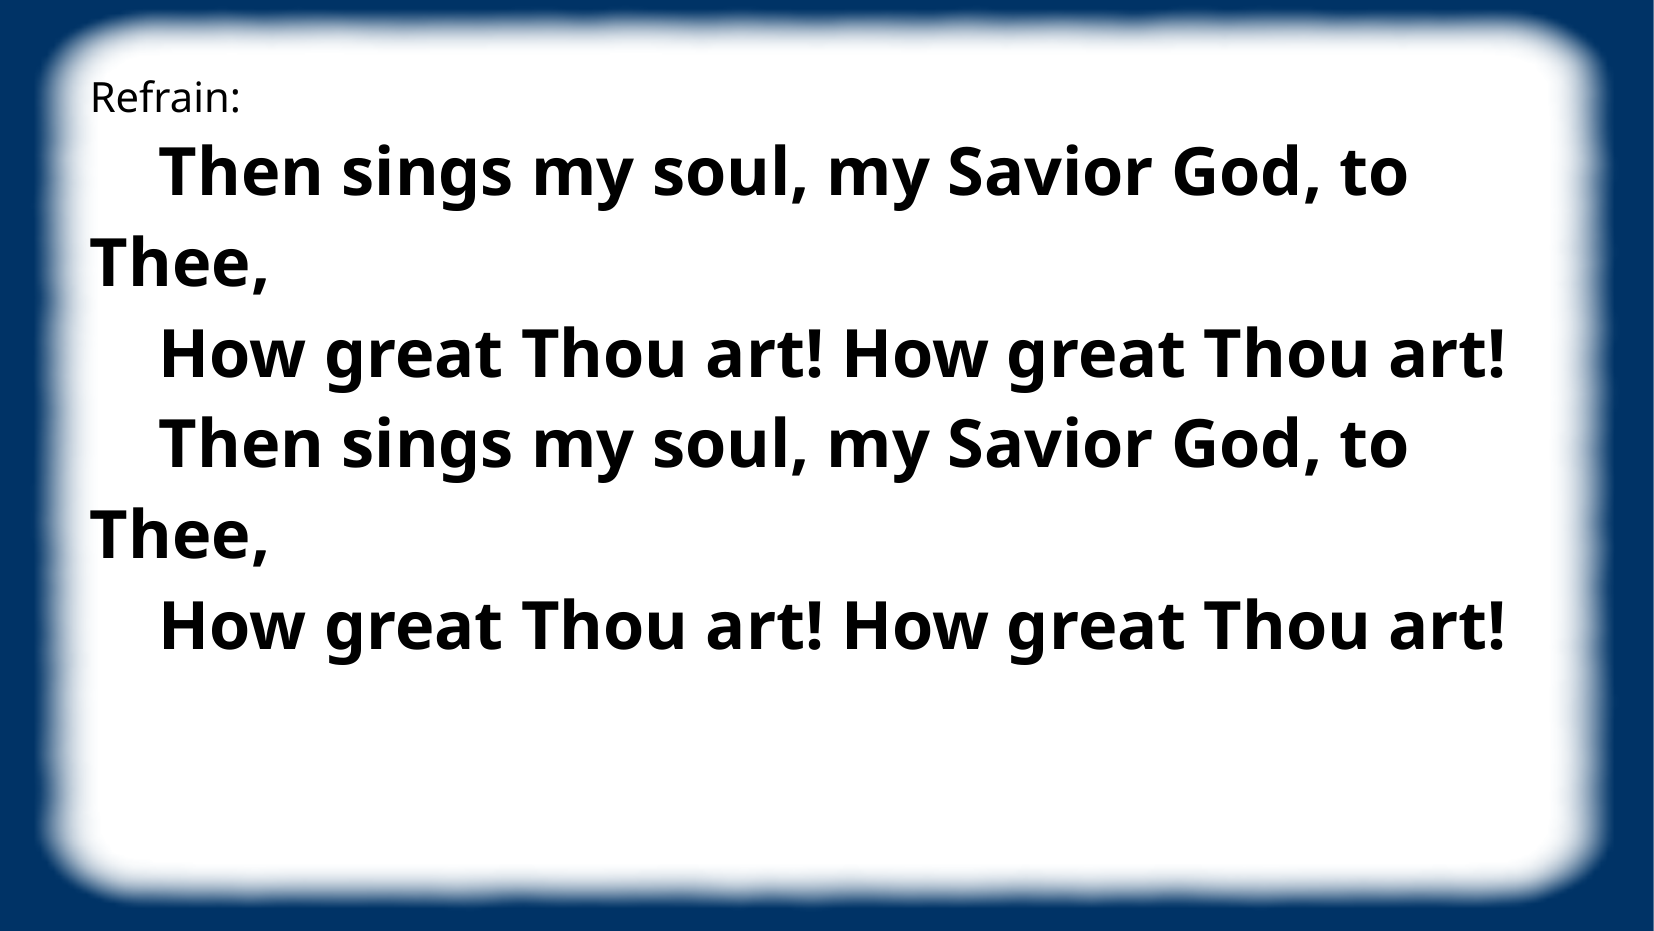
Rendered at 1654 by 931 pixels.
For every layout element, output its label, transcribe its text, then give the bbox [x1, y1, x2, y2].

picture [0, 0, 1654, 931]
text_box Refrain: Then sings my soul, my Savior God, to Thee, How great Thou art! How great Thou art! Then sings my soul, my Savior God, to Thee, How great Thou art! How great Thou art! [75, 60, 1576, 519]
